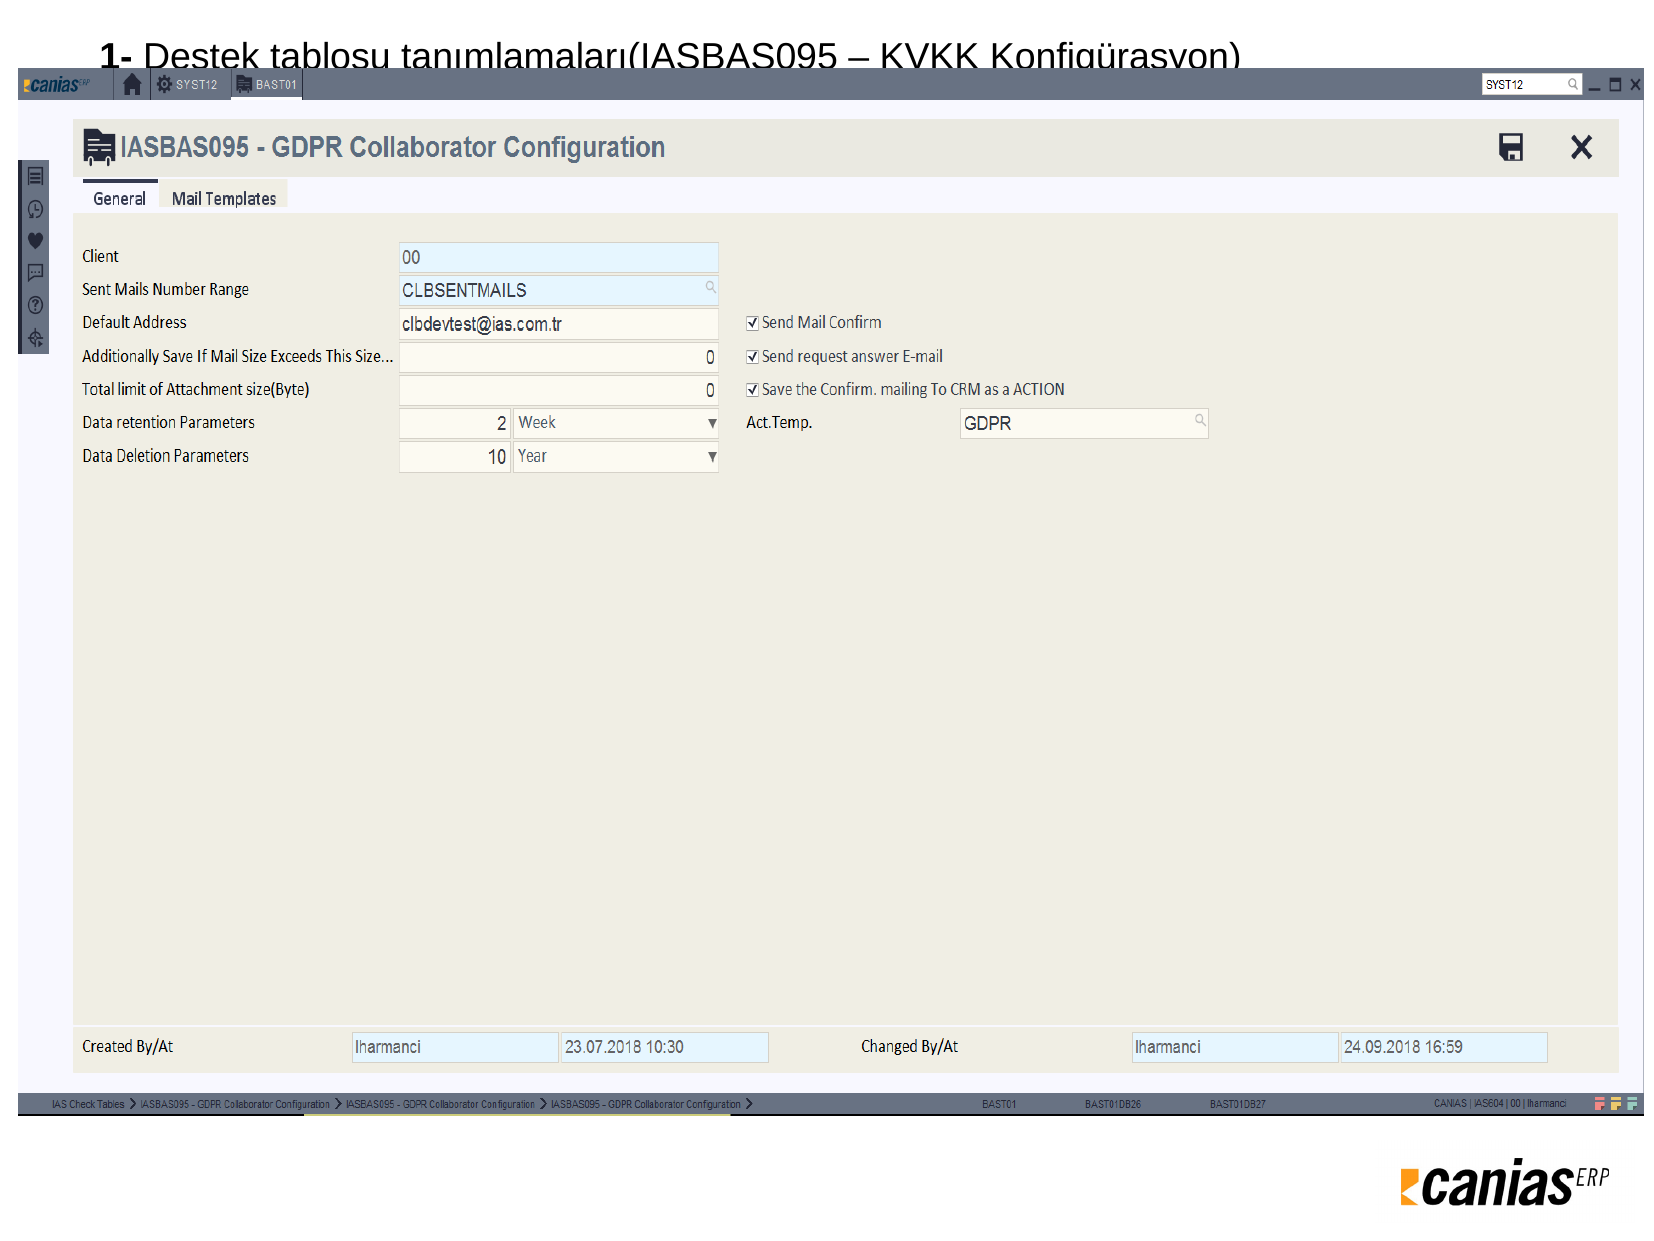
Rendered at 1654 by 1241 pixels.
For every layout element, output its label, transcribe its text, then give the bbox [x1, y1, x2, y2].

text_box 1- Destek tablosu tanımlamaları(IASBAS095 – KVKK Konfigürasyon) [10, 6, 1625, 65]
picture [18, 68, 1644, 1116]
picture [1375, 1140, 1635, 1223]
